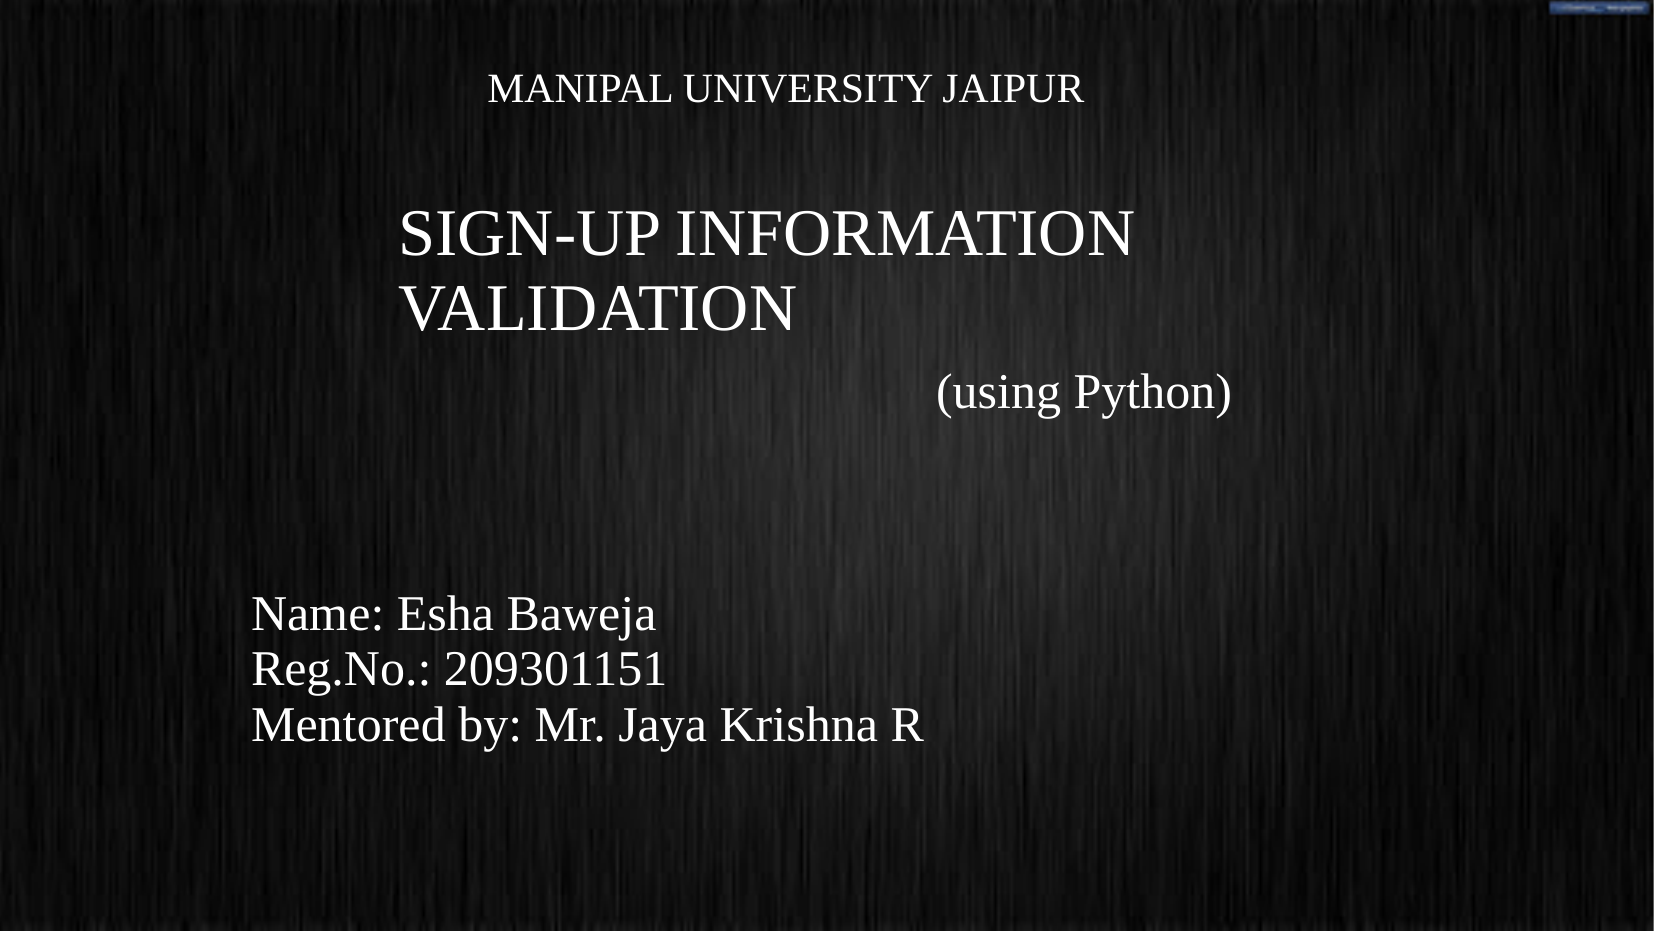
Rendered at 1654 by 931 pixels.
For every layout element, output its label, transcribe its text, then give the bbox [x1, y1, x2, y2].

text_box MANIPAL UNIVERSITY JAIPUR [472, 58, 1111, 120]
text_box Name: Esha Baweja Reg.No.: 209301151 Mentored by: Mr. Jaya Krishna R [236, 578, 969, 815]
text_box (using Python) [921, 356, 1264, 449]
text_box SIGN-UP INFORMATION VALIDATION [383, 188, 1264, 367]
picture [0, 0, 1654, 931]
